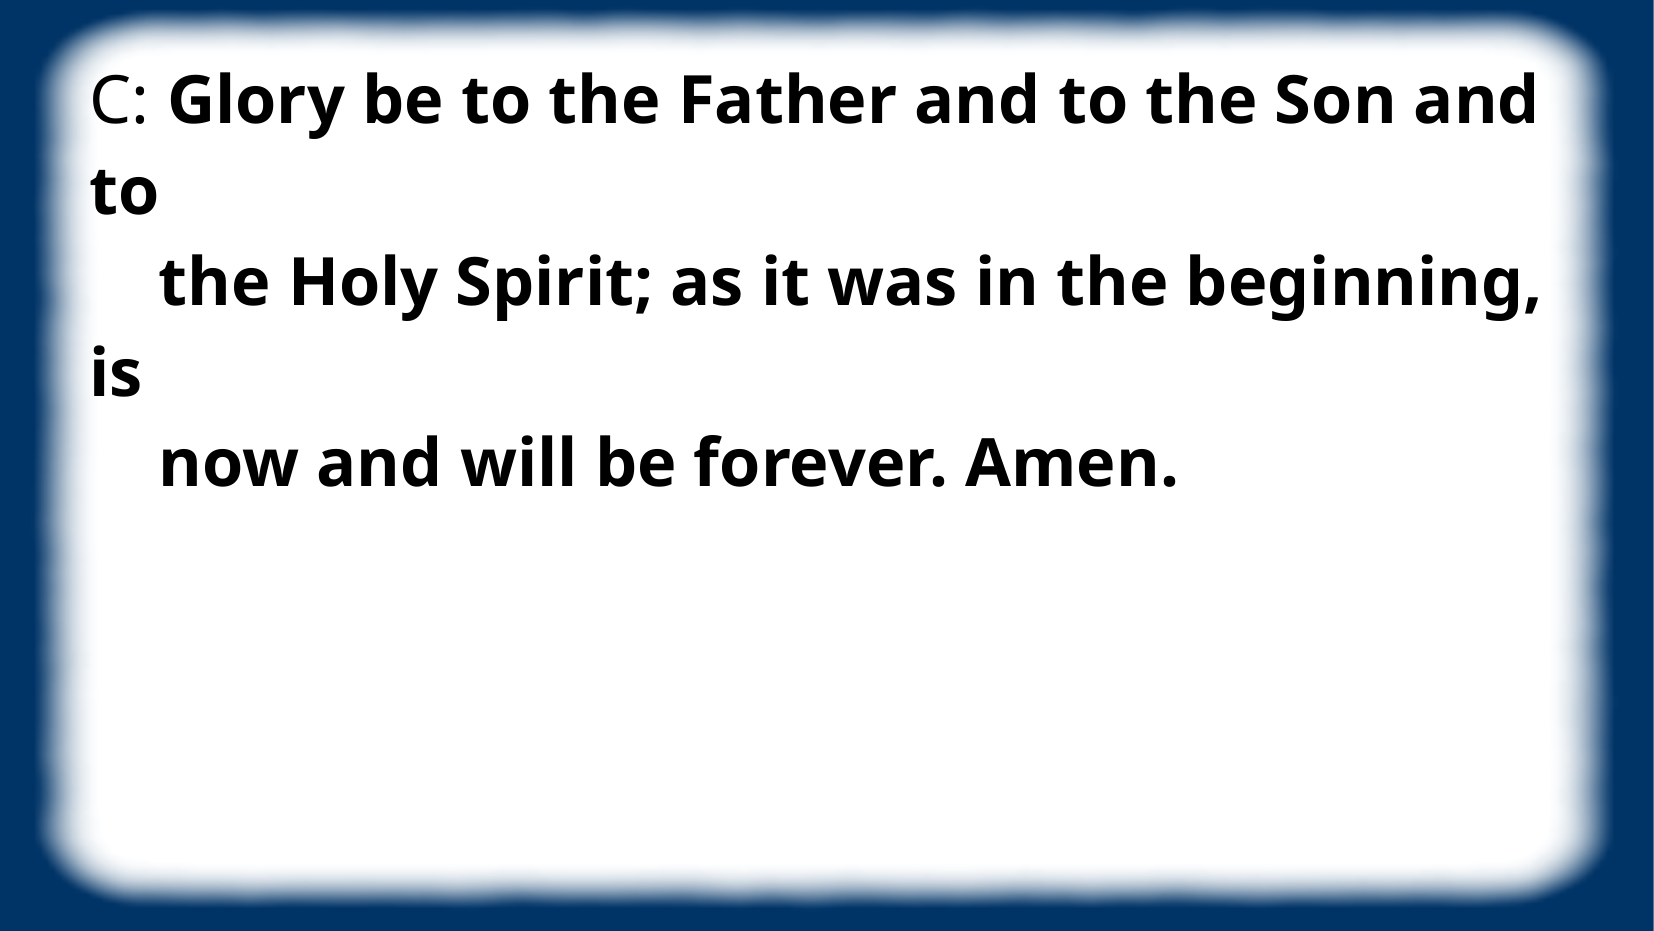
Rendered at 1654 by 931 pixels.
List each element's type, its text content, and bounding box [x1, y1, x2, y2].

picture [0, 0, 1654, 931]
text_box C: Glory be to the Father and to the Son and to the Holy Spirit; as it was in the beginning, is now and will be forever. Amen. [75, 45, 1576, 346]
